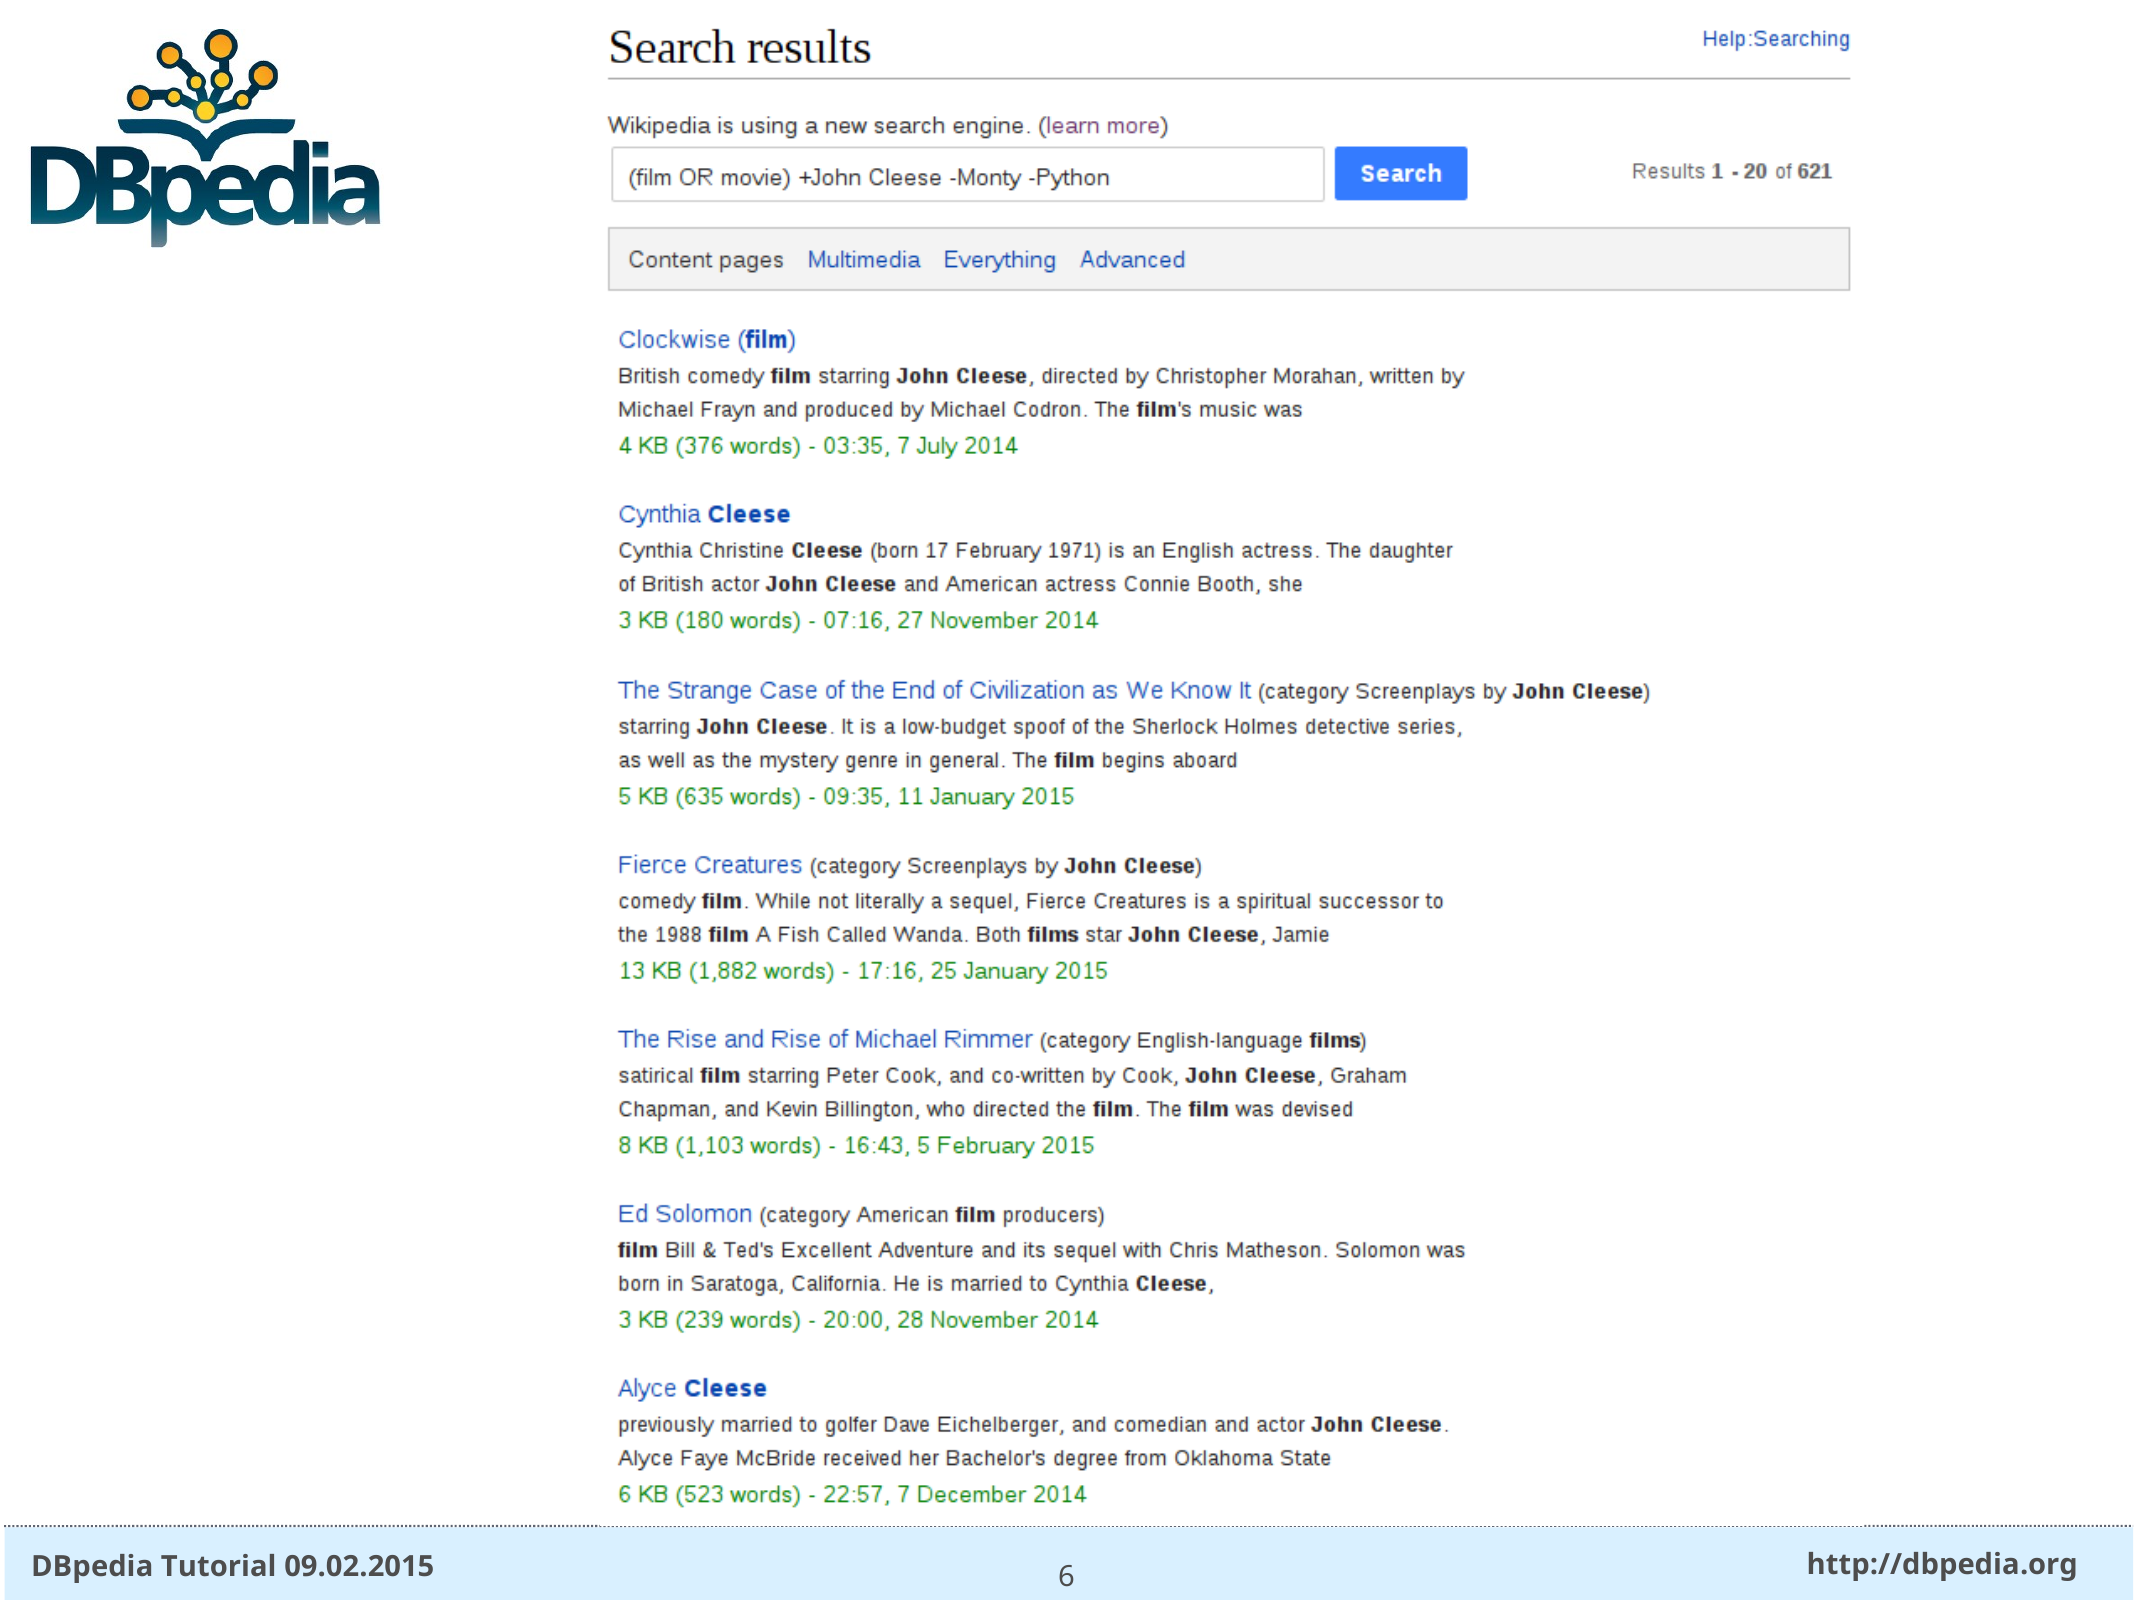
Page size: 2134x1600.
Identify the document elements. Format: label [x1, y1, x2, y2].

picture [600, 11, 1864, 1526]
picture [27, 29, 384, 250]
